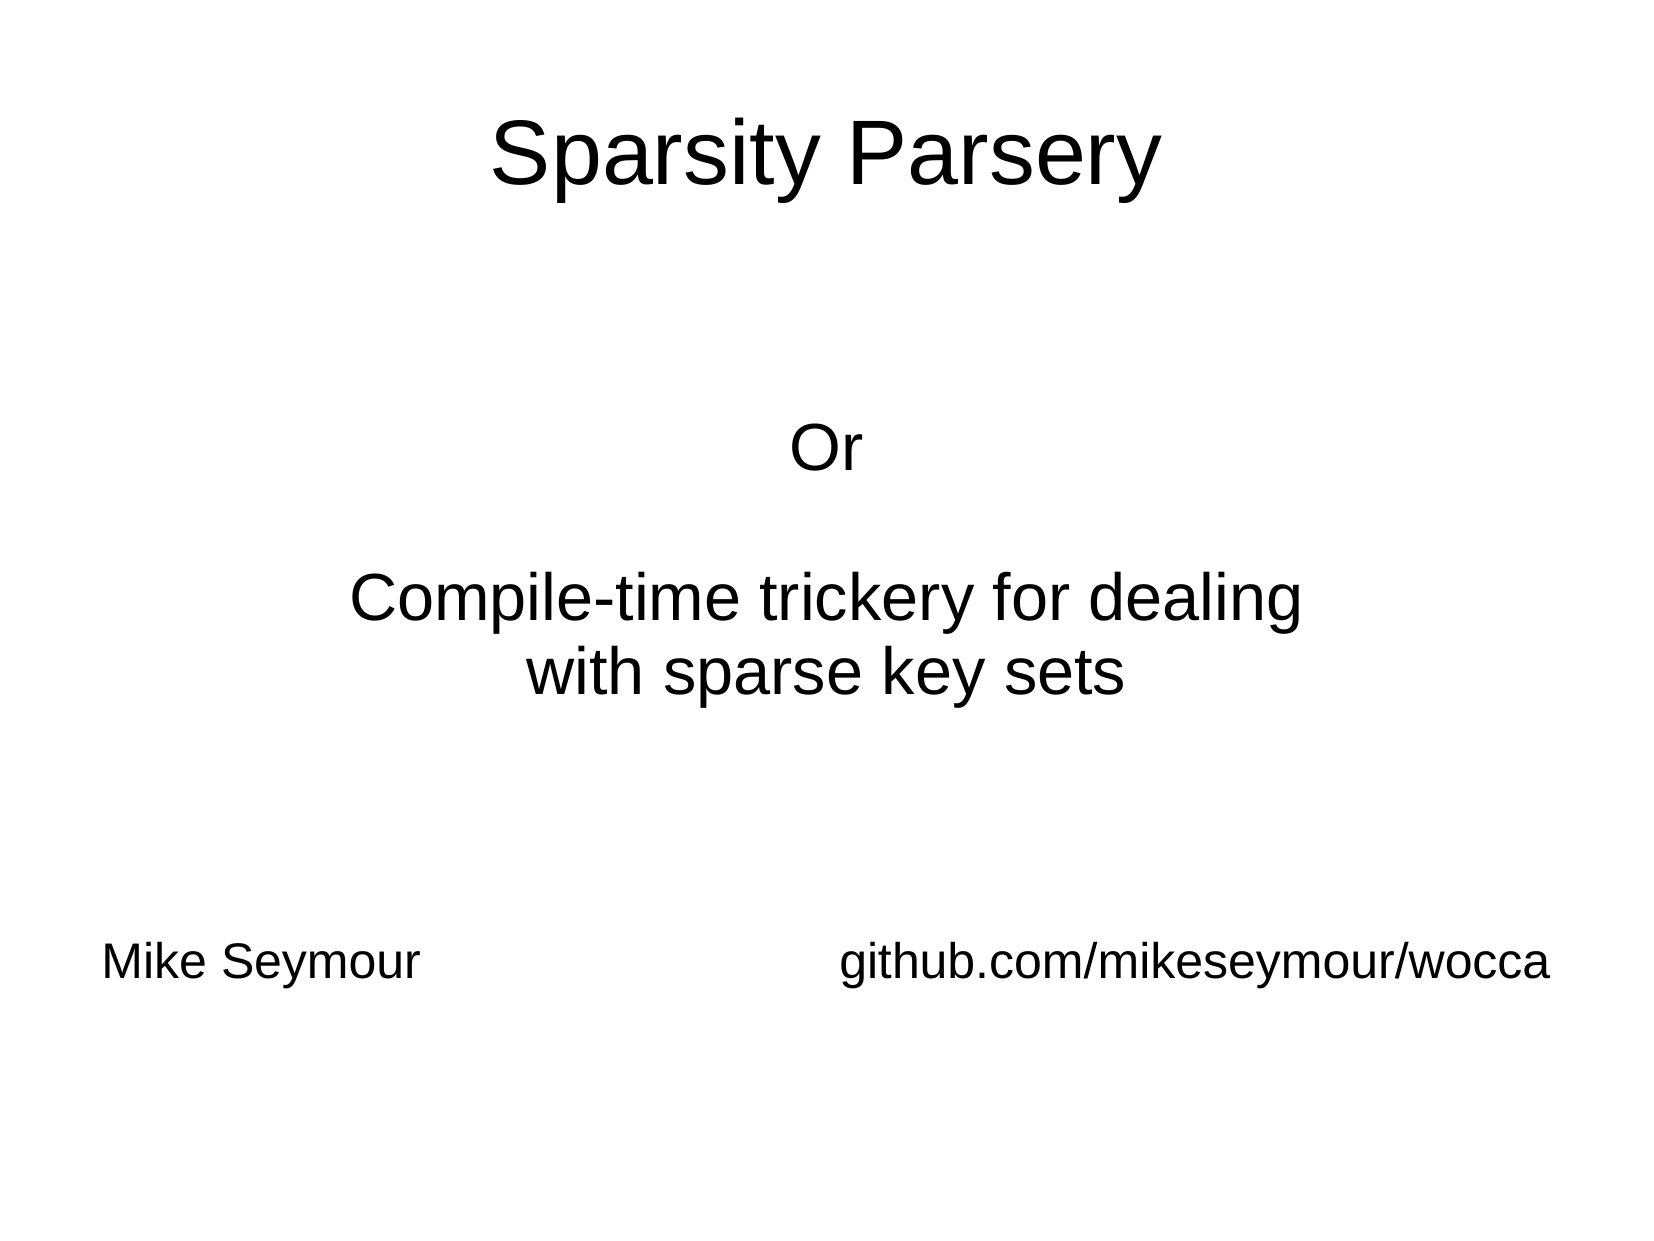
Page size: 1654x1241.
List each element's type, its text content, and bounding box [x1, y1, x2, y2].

title Sparsity Parsery [82, 49, 1571, 257]
subtitle Or Compile-time trickery for dealing with sparse key sets Mike Seymour github.com/mikeseymour/wocca [82, 290, 1571, 1109]
